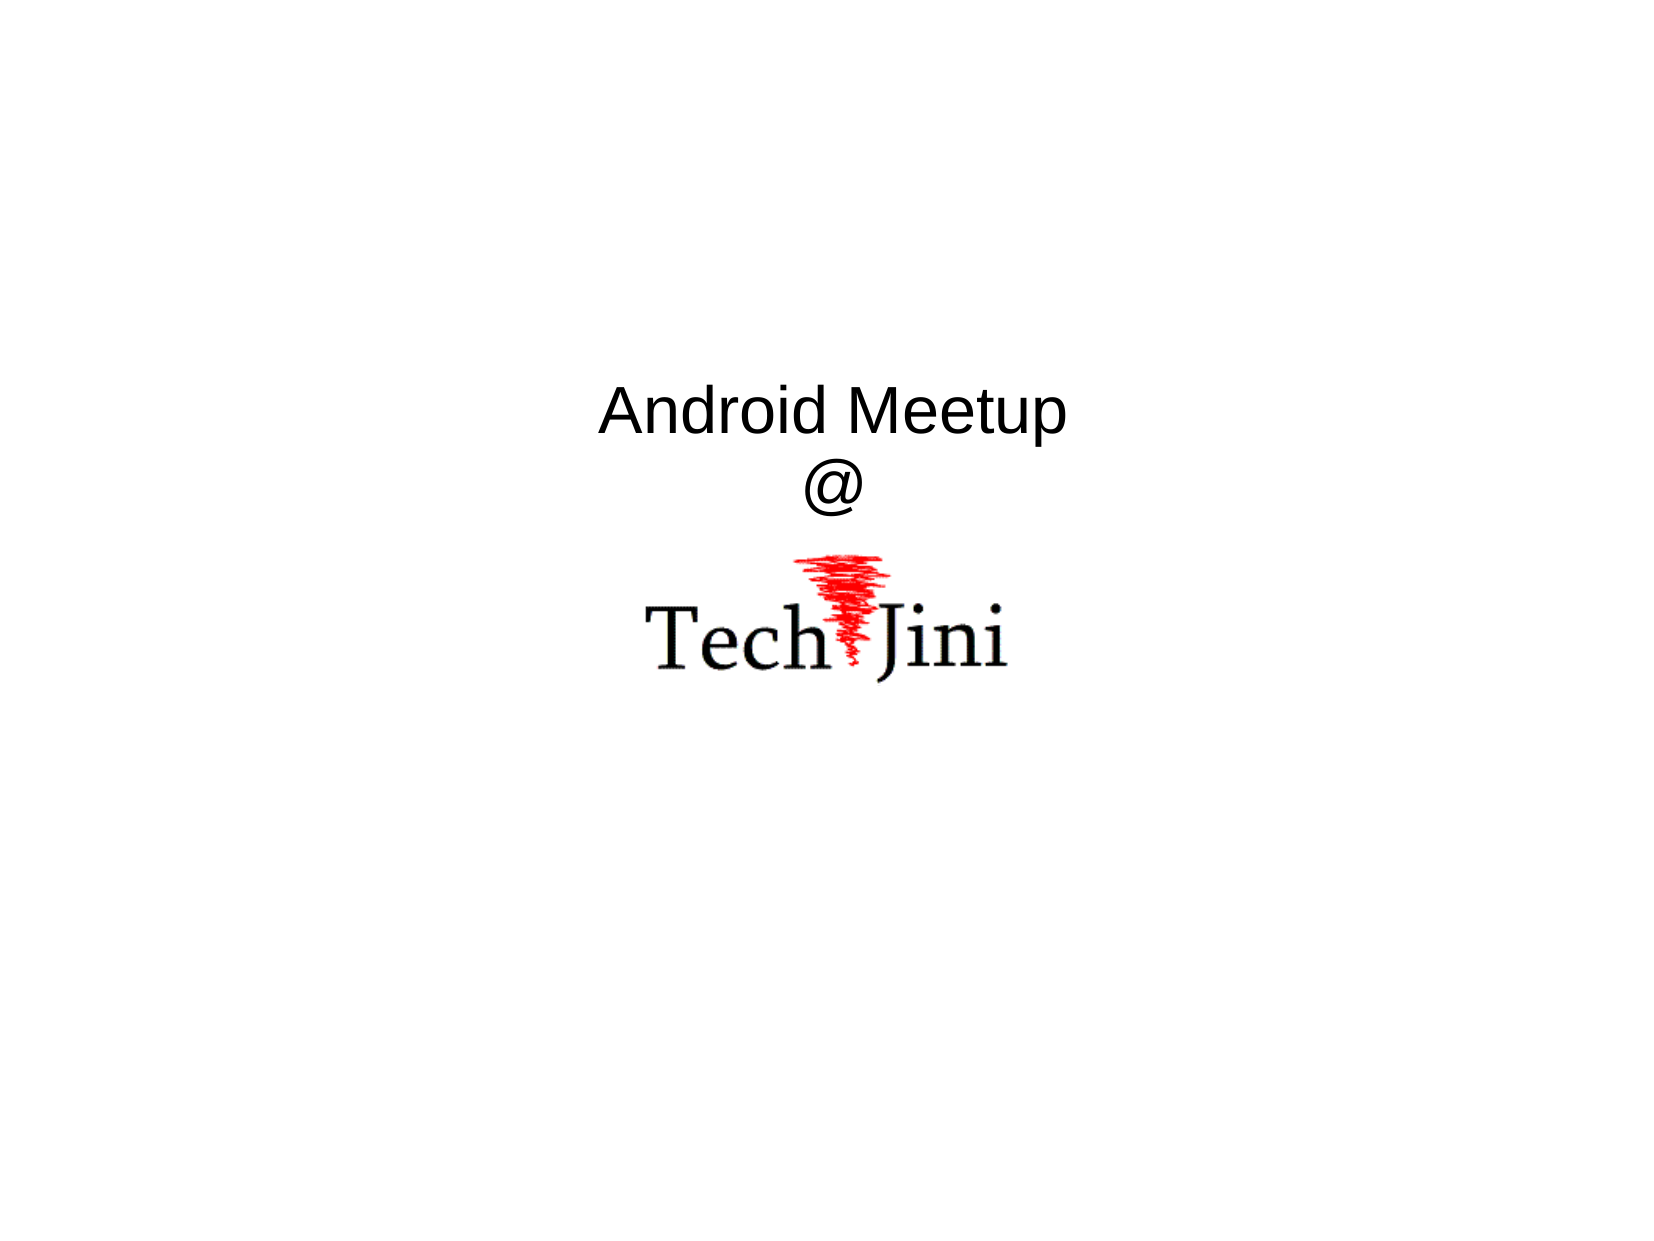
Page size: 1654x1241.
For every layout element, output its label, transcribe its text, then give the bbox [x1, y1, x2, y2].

subtitle Android Meetup @ [106, 160, 1562, 880]
picture [643, 552, 1011, 686]
